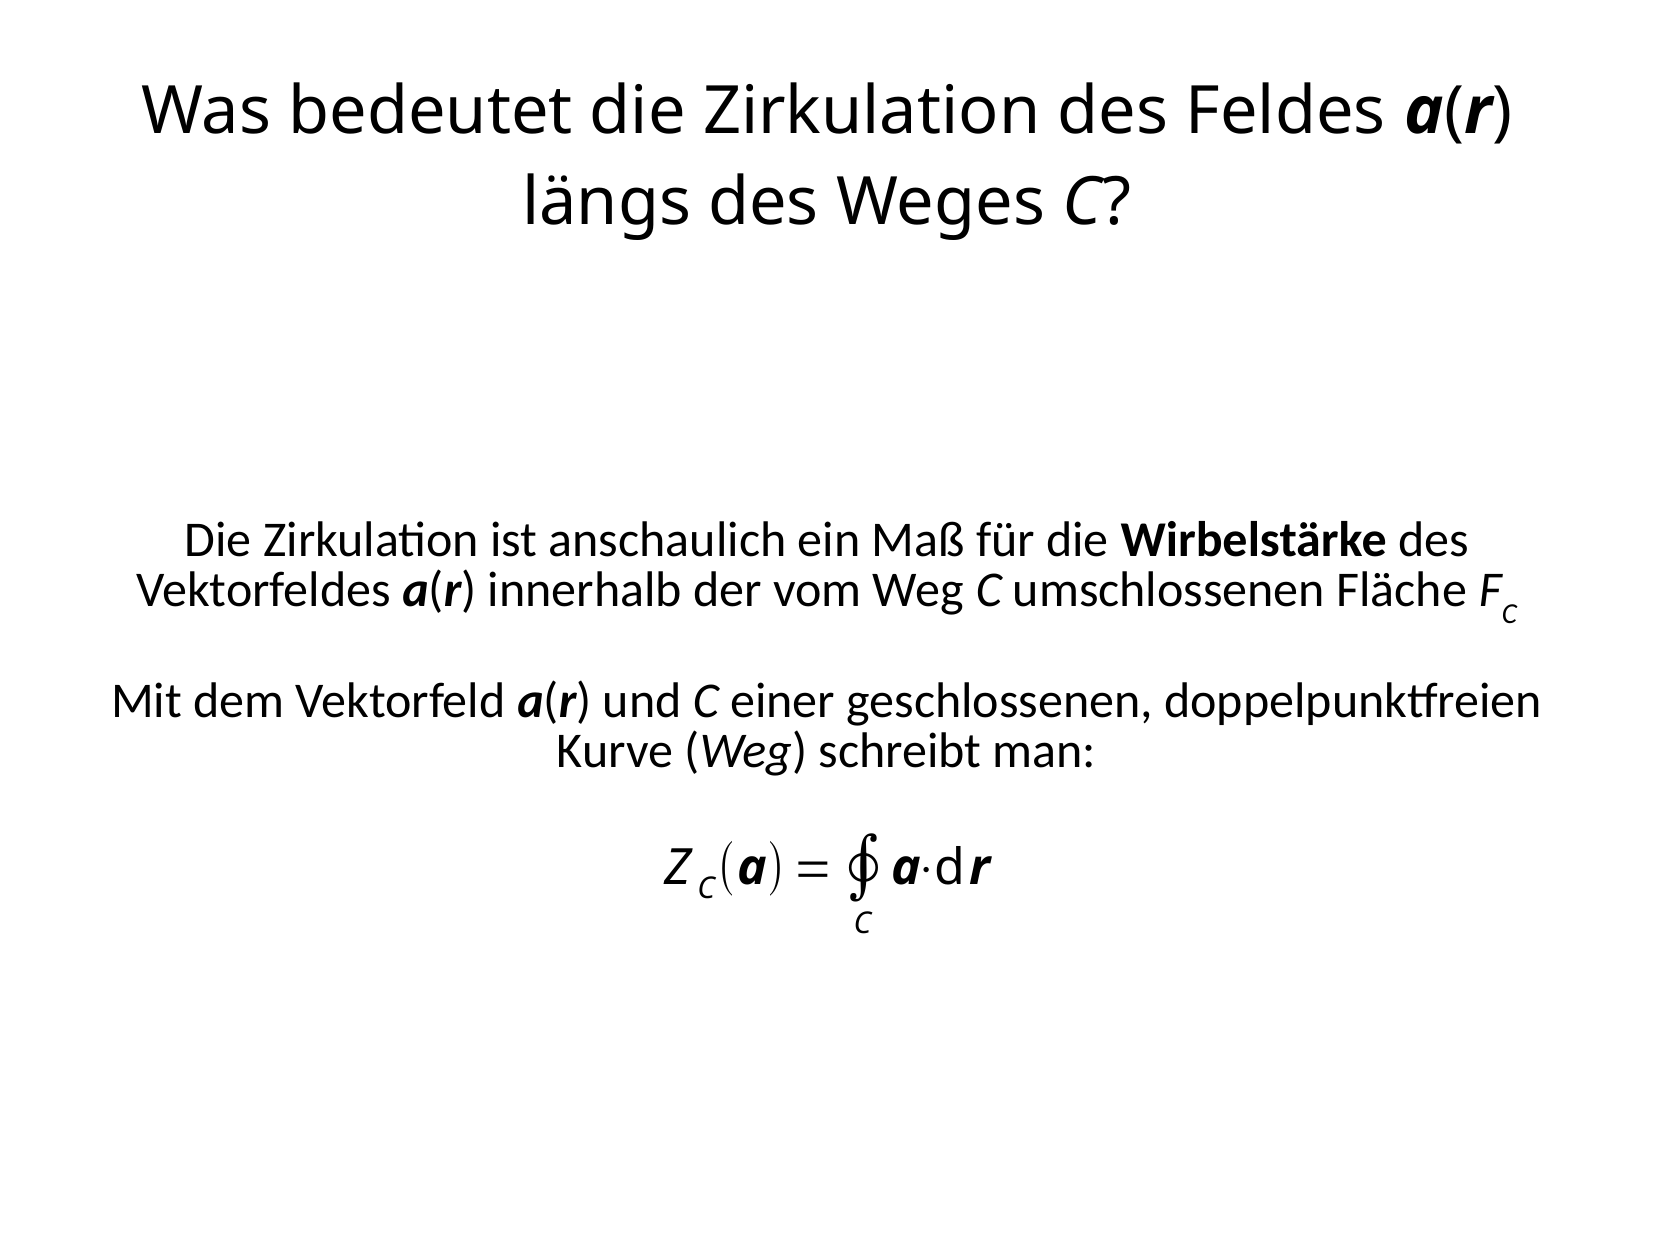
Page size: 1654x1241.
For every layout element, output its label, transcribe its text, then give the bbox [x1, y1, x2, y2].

title Was bedeutet die Zirkulation des Feldes a(r) längs des Weges C? [82, 49, 1571, 257]
chart [656, 830, 997, 942]
subtitle Die Zirkulation ist anschaulich ein Maß für die Wirbelstärke des Vektorfeldes a(r) innerhalb der vom Weg C umschlossenen Fläche FC Mit dem Vektorfeld a(r) und C einer geschlossenen, doppelpunktfreien Kurve (Weg) schreibt man: [82, 290, 1571, 1010]
